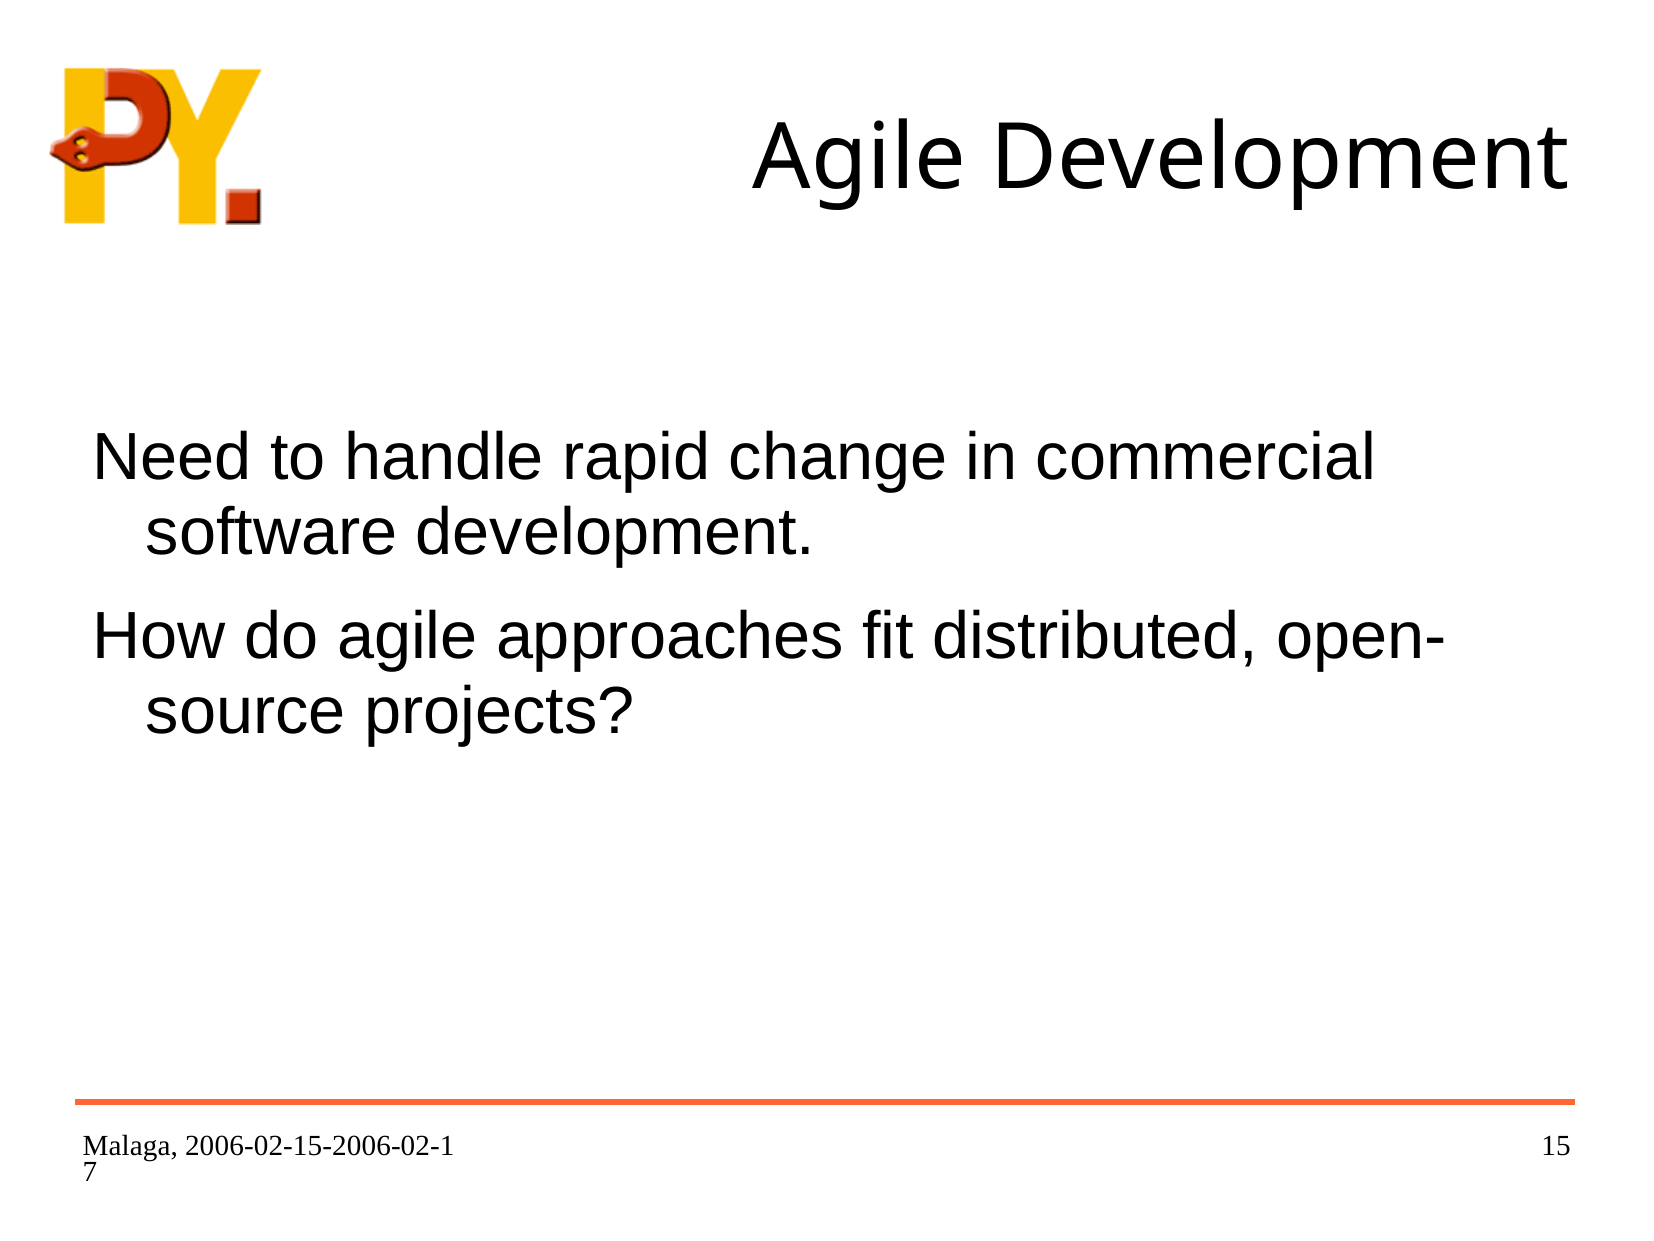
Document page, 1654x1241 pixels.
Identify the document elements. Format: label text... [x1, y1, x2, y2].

picture [49, 67, 263, 225]
list Need to handle rapid change in commercial software development. How do agile approaches fit distributed, open-source projects? [75, 418, 1564, 863]
title Agile Development [337, 49, 1571, 257]
